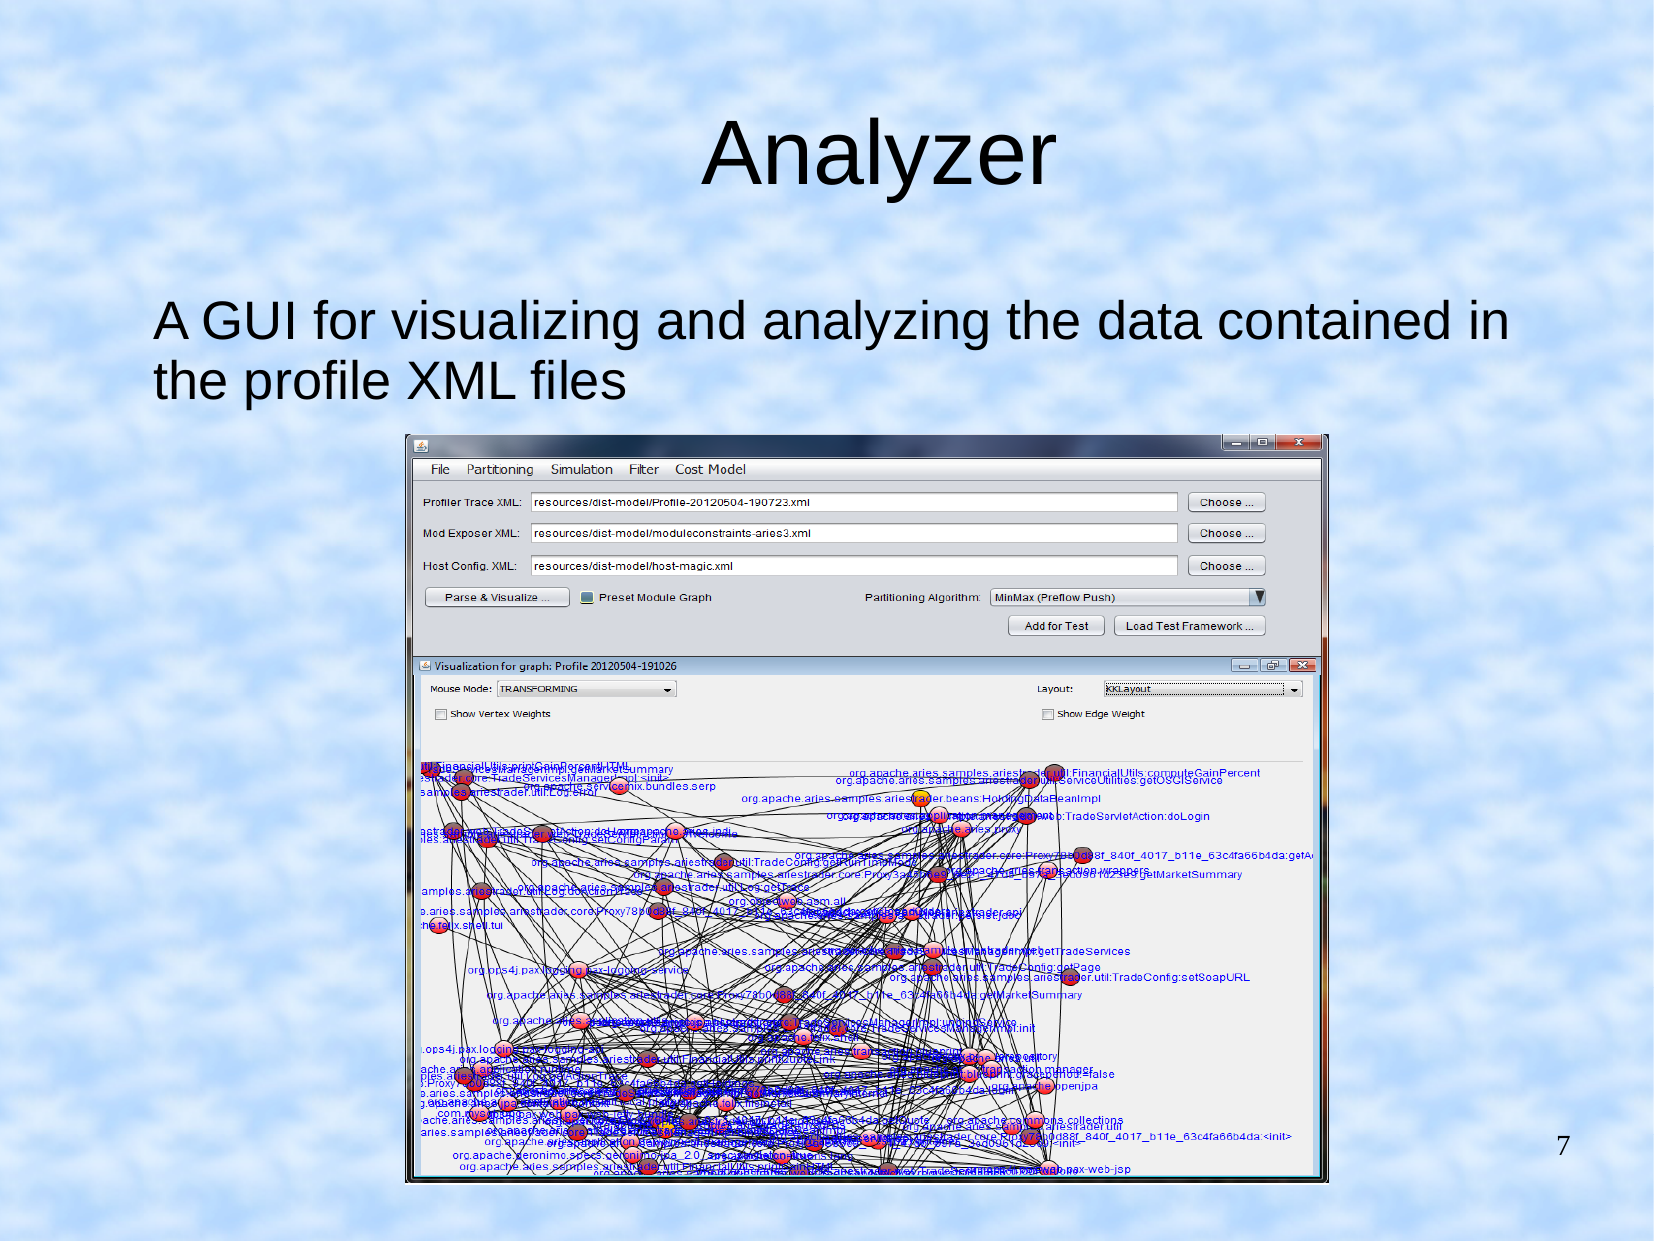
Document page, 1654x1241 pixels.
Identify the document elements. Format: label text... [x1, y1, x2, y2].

title Analyzer [82, 49, 1571, 257]
picture [0, 0, 1654, 1241]
list A GUI for visualizing and analyzing the data contained in the profile XML files [82, 290, 1538, 1010]
